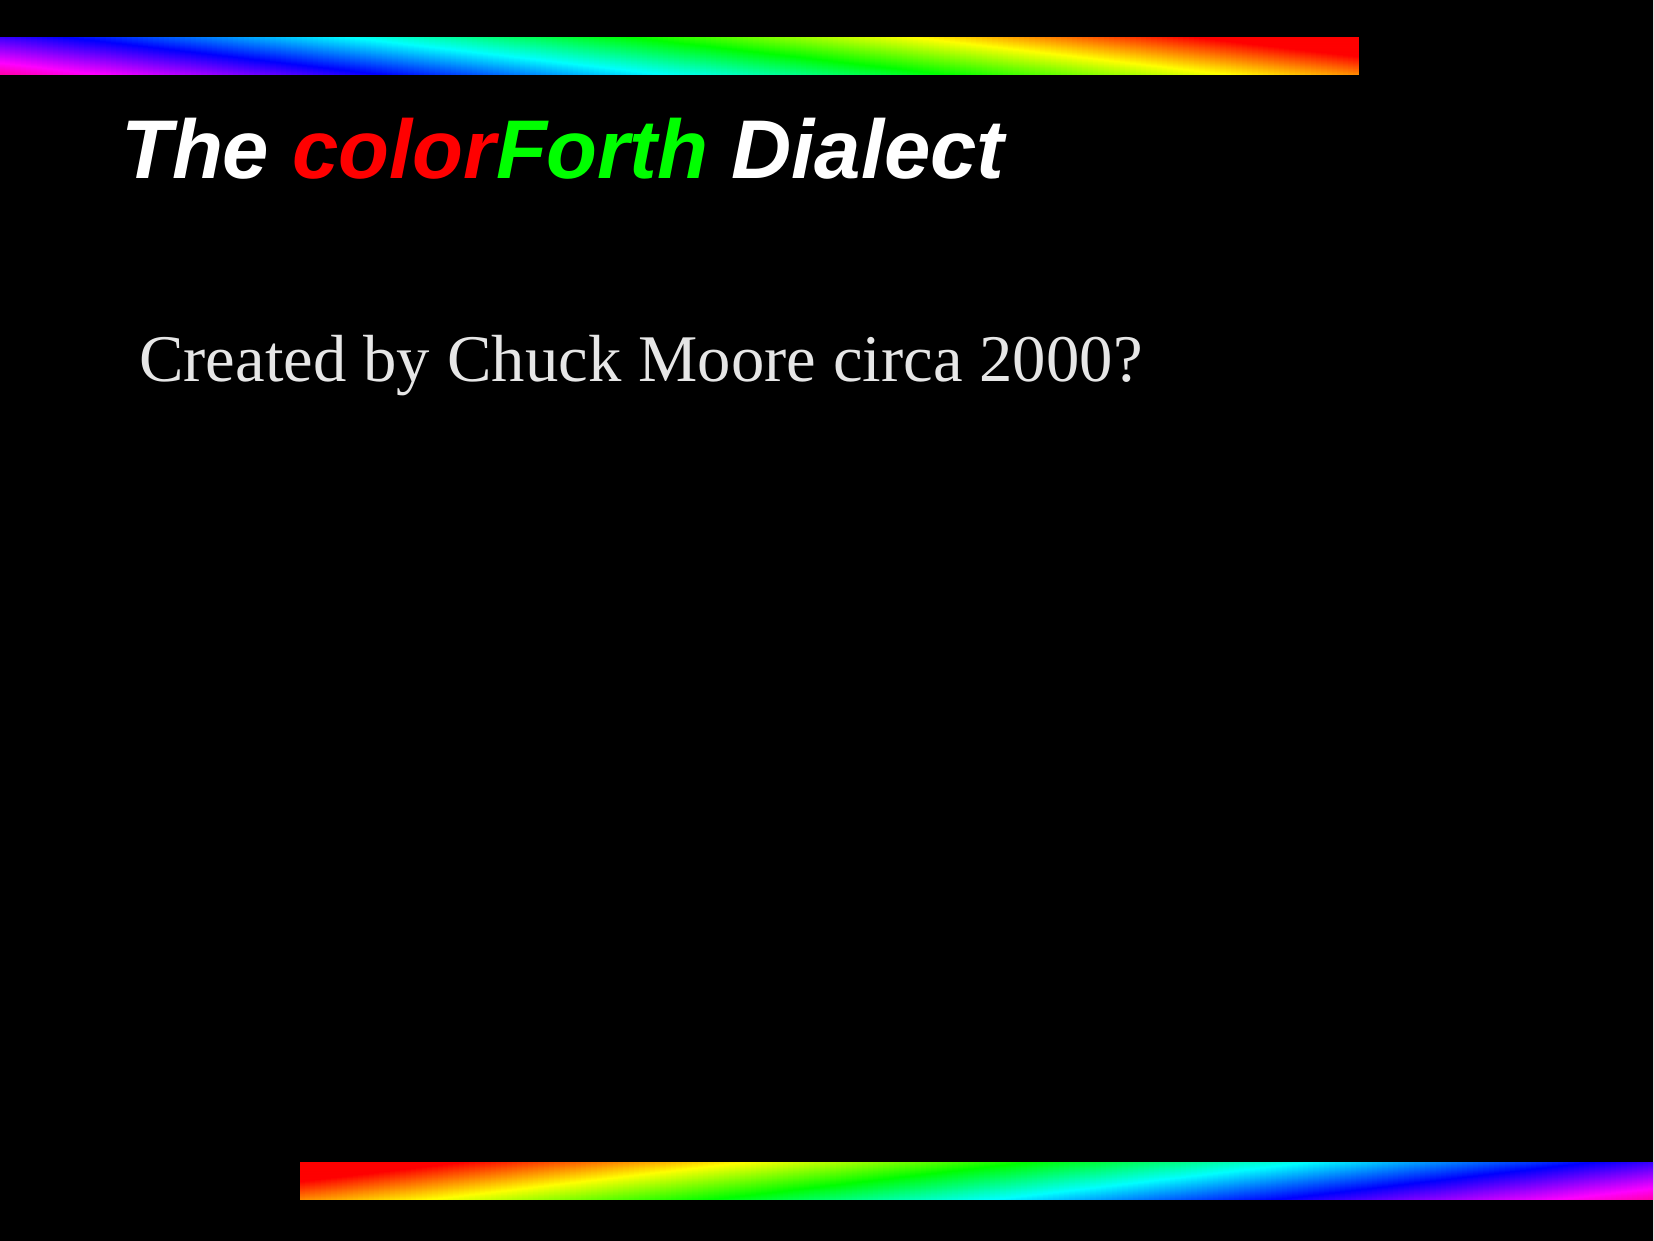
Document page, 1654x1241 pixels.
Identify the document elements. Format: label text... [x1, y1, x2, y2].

picture [0, 0, 1654, 1241]
title The colorForth Dialect [121, 53, 1534, 247]
list Created by Chuck Moore circa 2000? [121, 322, 1561, 1118]
